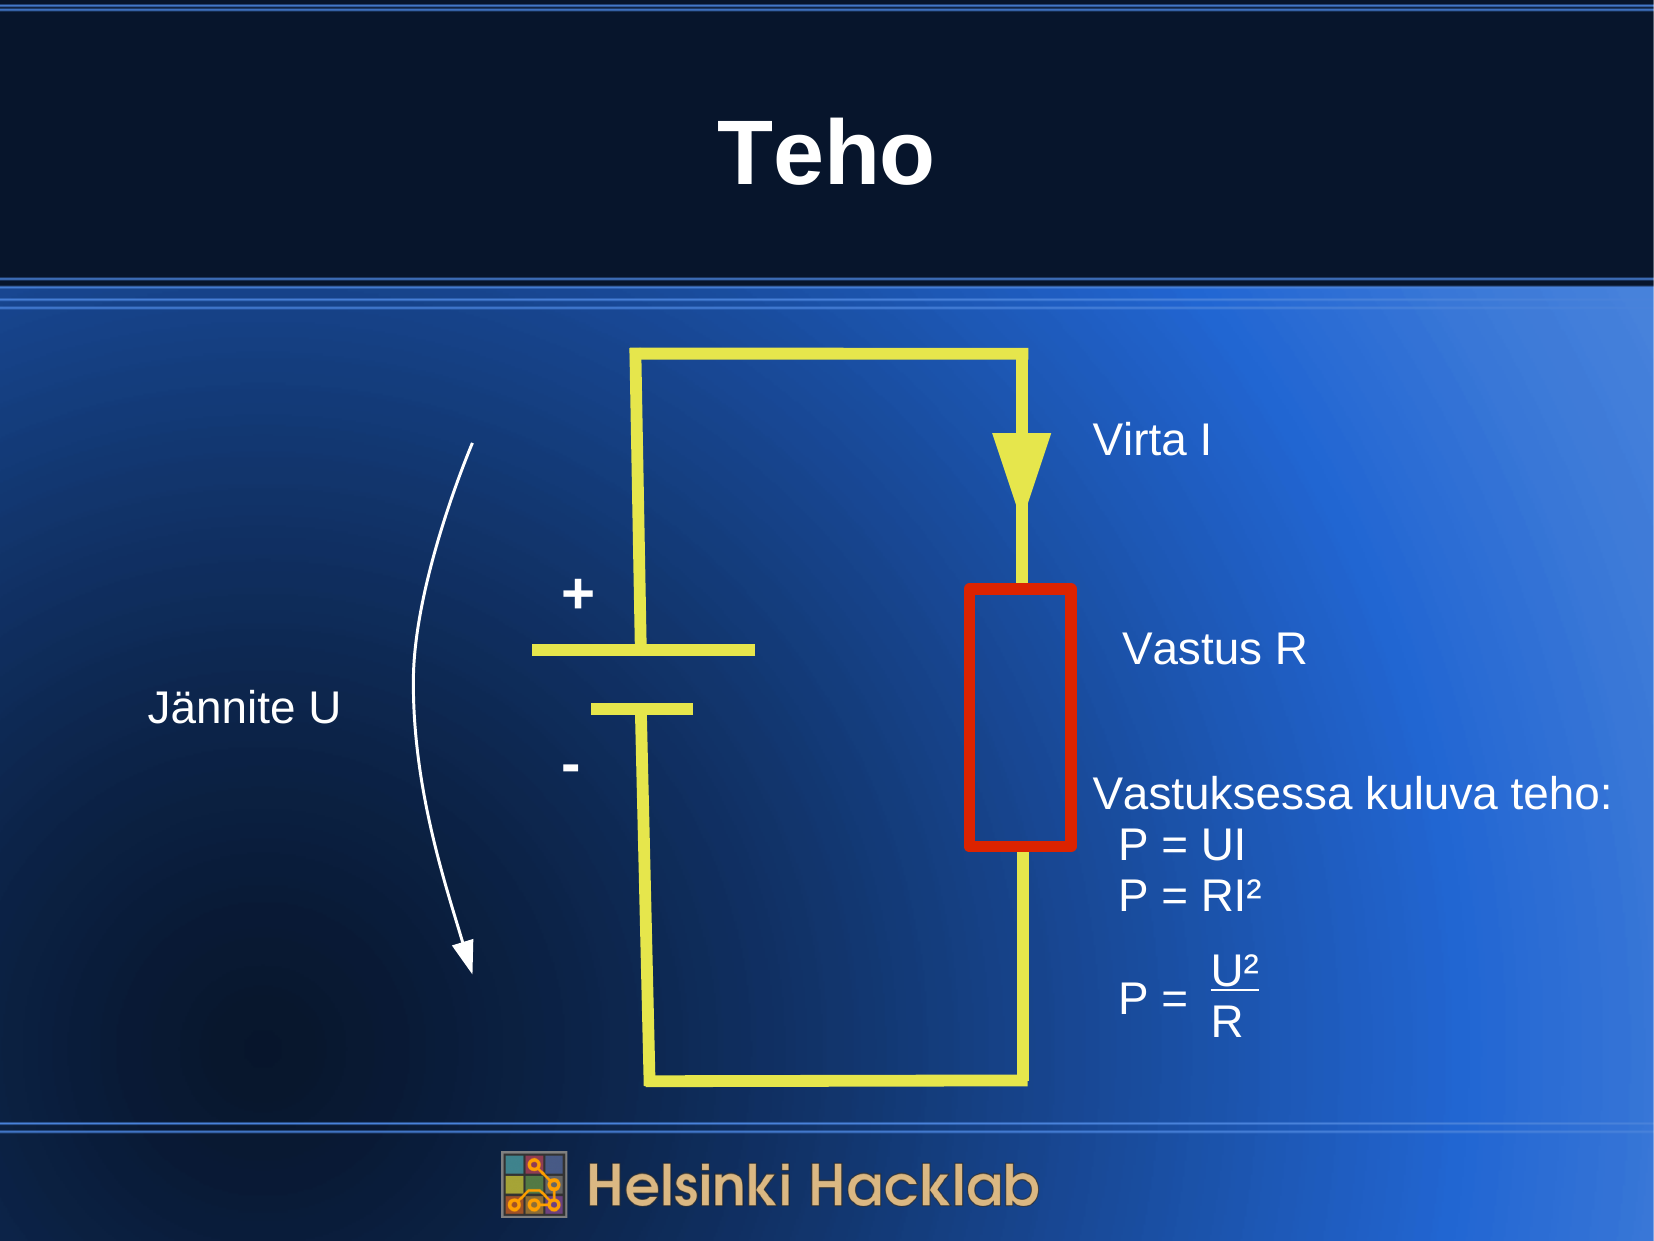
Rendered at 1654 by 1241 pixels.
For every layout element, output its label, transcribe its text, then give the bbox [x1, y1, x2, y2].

picture [0, 0, 1654, 1241]
text_box U² R [1210, 944, 1300, 1048]
text_box + [561, 561, 621, 650]
title Teho [82, 49, 1571, 257]
text_box Vastuksessa kuluva teho: P = UI P = RI² P = [1092, 767, 1625, 1025]
text_box Jännite U [147, 681, 384, 739]
text_box Virta I [1092, 413, 1270, 470]
text_box - [561, 730, 621, 798]
text_box Vastus R [1122, 622, 1388, 680]
